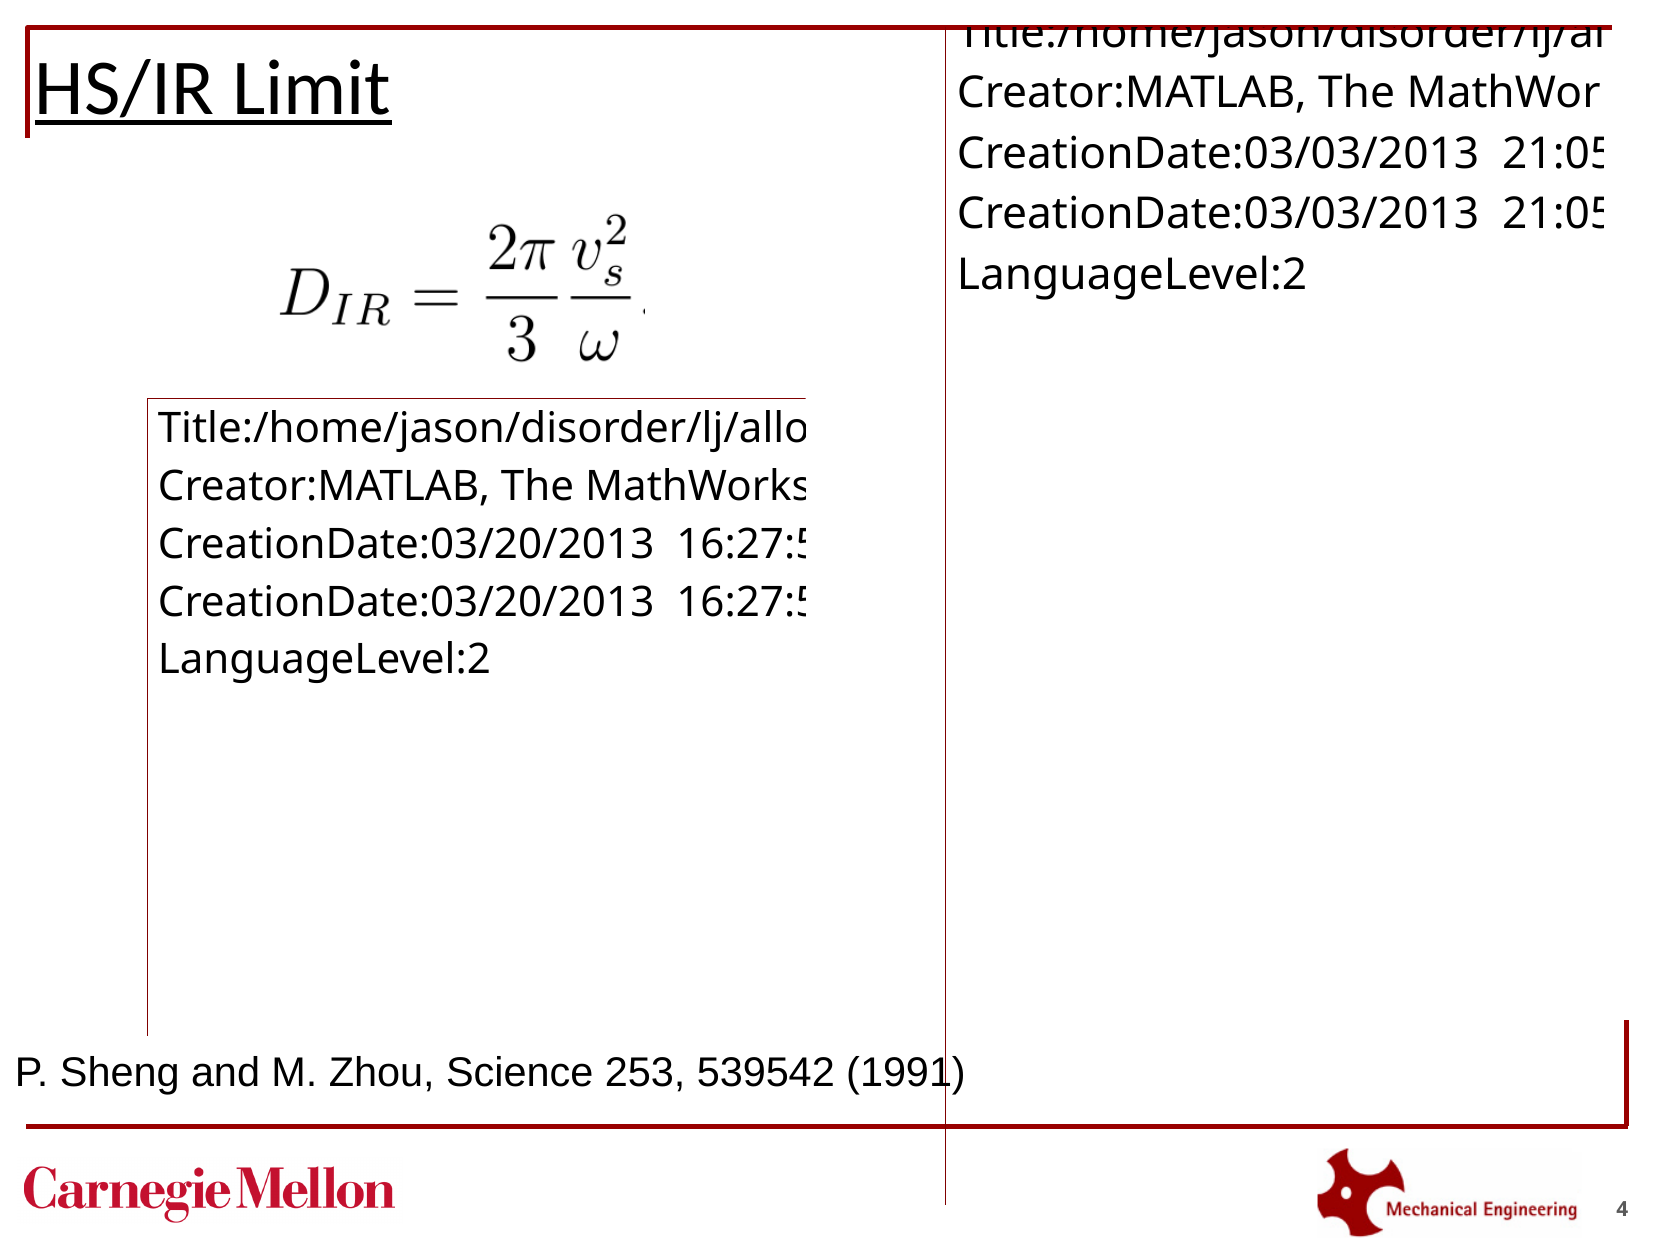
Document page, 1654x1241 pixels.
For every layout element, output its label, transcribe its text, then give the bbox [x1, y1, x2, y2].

text_box P. Sheng and M. Zhou, Science 253, 539542 (1991) [0, 1041, 987, 1108]
title HS/IR Limit [19, 27, 1621, 140]
picture [942, 140, 1604, 1240]
picture [17, 1157, 403, 1224]
picture [144, 190, 806, 1036]
